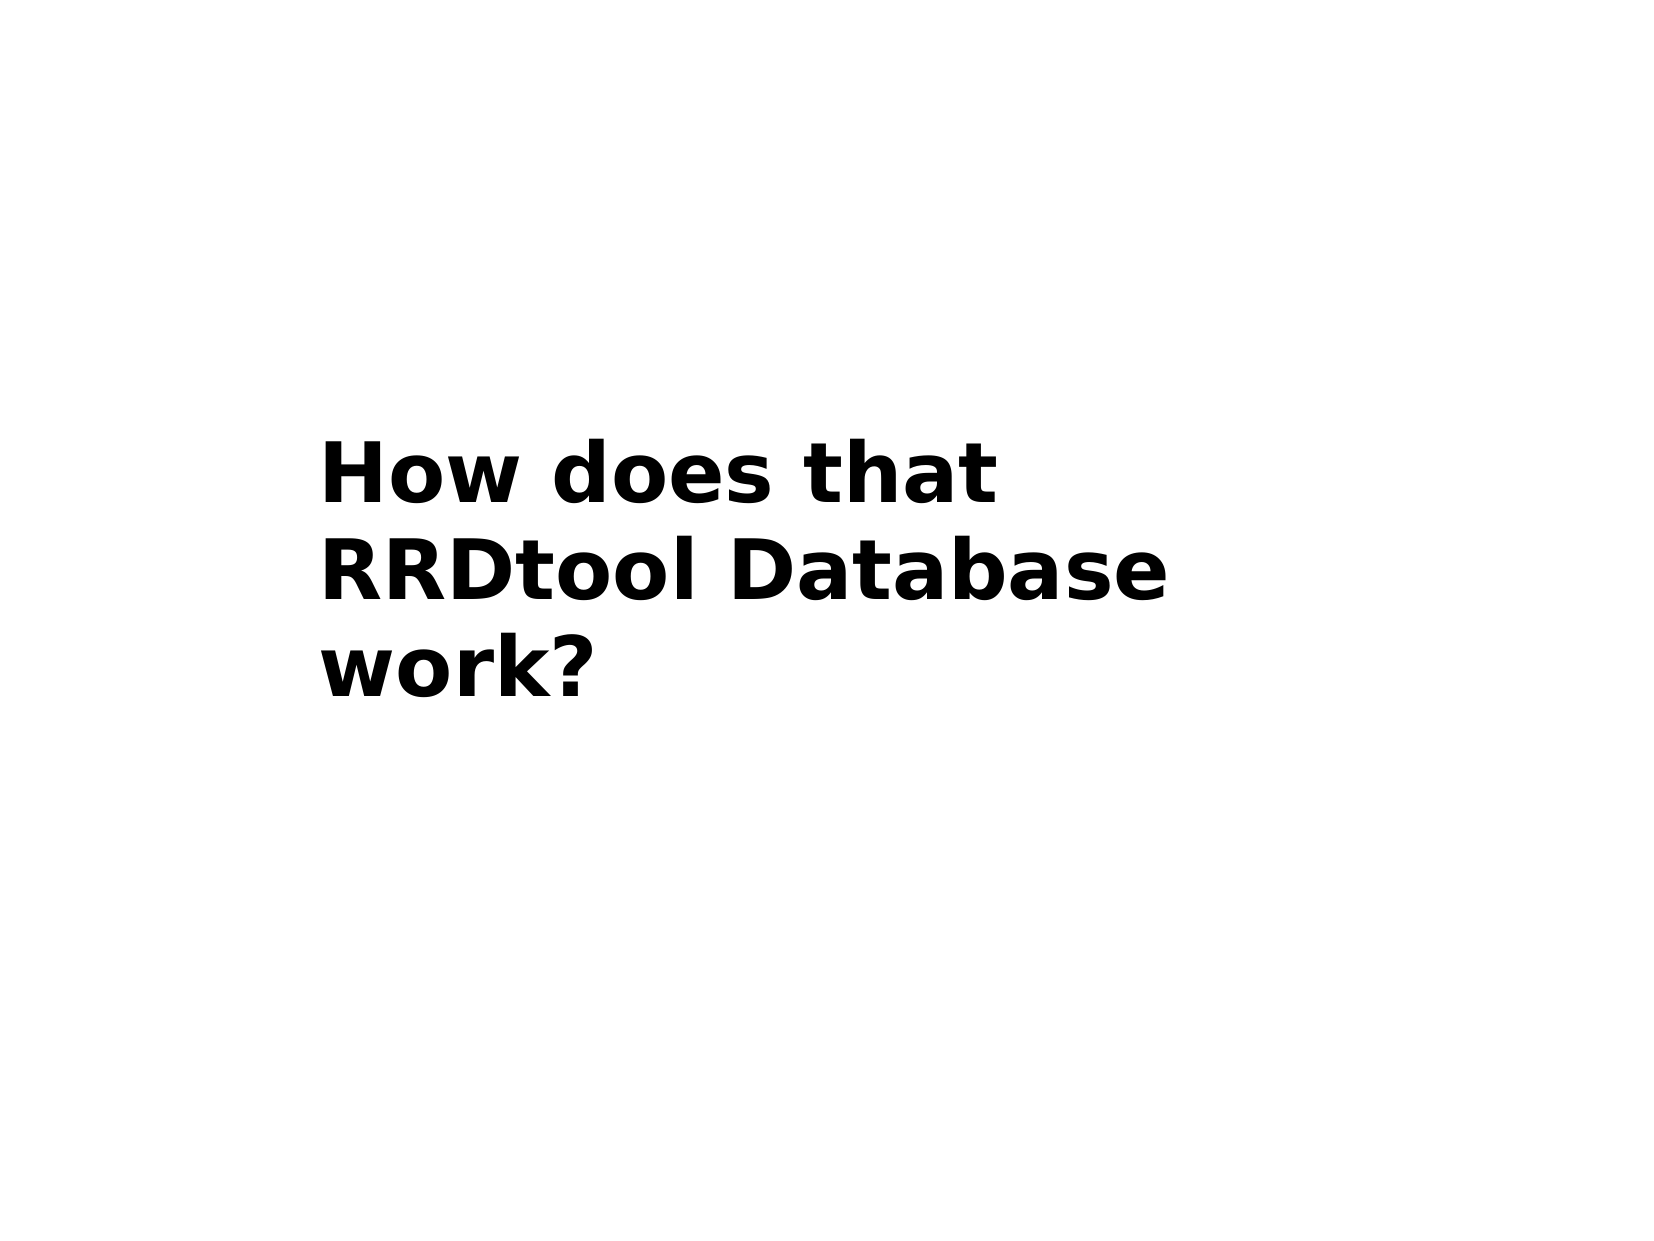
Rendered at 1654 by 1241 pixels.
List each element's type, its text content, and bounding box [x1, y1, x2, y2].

title How does that RRDtool Database work? [318, 425, 1335, 717]
